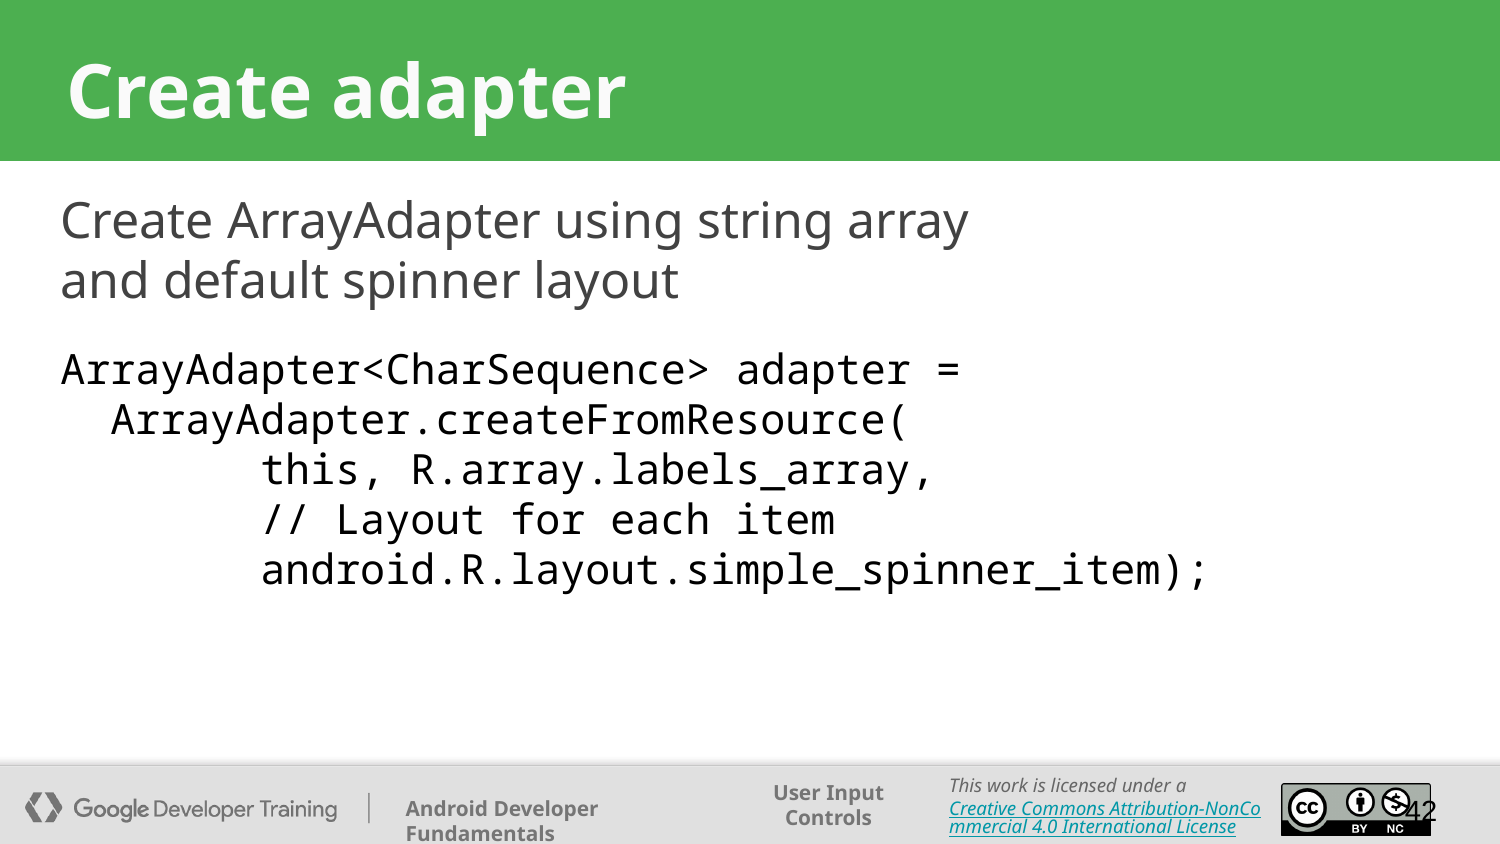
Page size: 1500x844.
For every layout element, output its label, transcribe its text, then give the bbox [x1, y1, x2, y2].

picture [0, 161, 1500, 844]
title Create adapter [51, 28, 1449, 122]
slide_number <number> [1389, 777, 1480, 842]
list Create ArrayAdapter using string array and default spinner layout ArrayAdapter<CharSequence> adapter = ArrayAdapter.createFromResource( this, R.array.labels_array, // Layout for each item android.R.layout.simple_spinner_item); [45, 173, 1475, 747]
